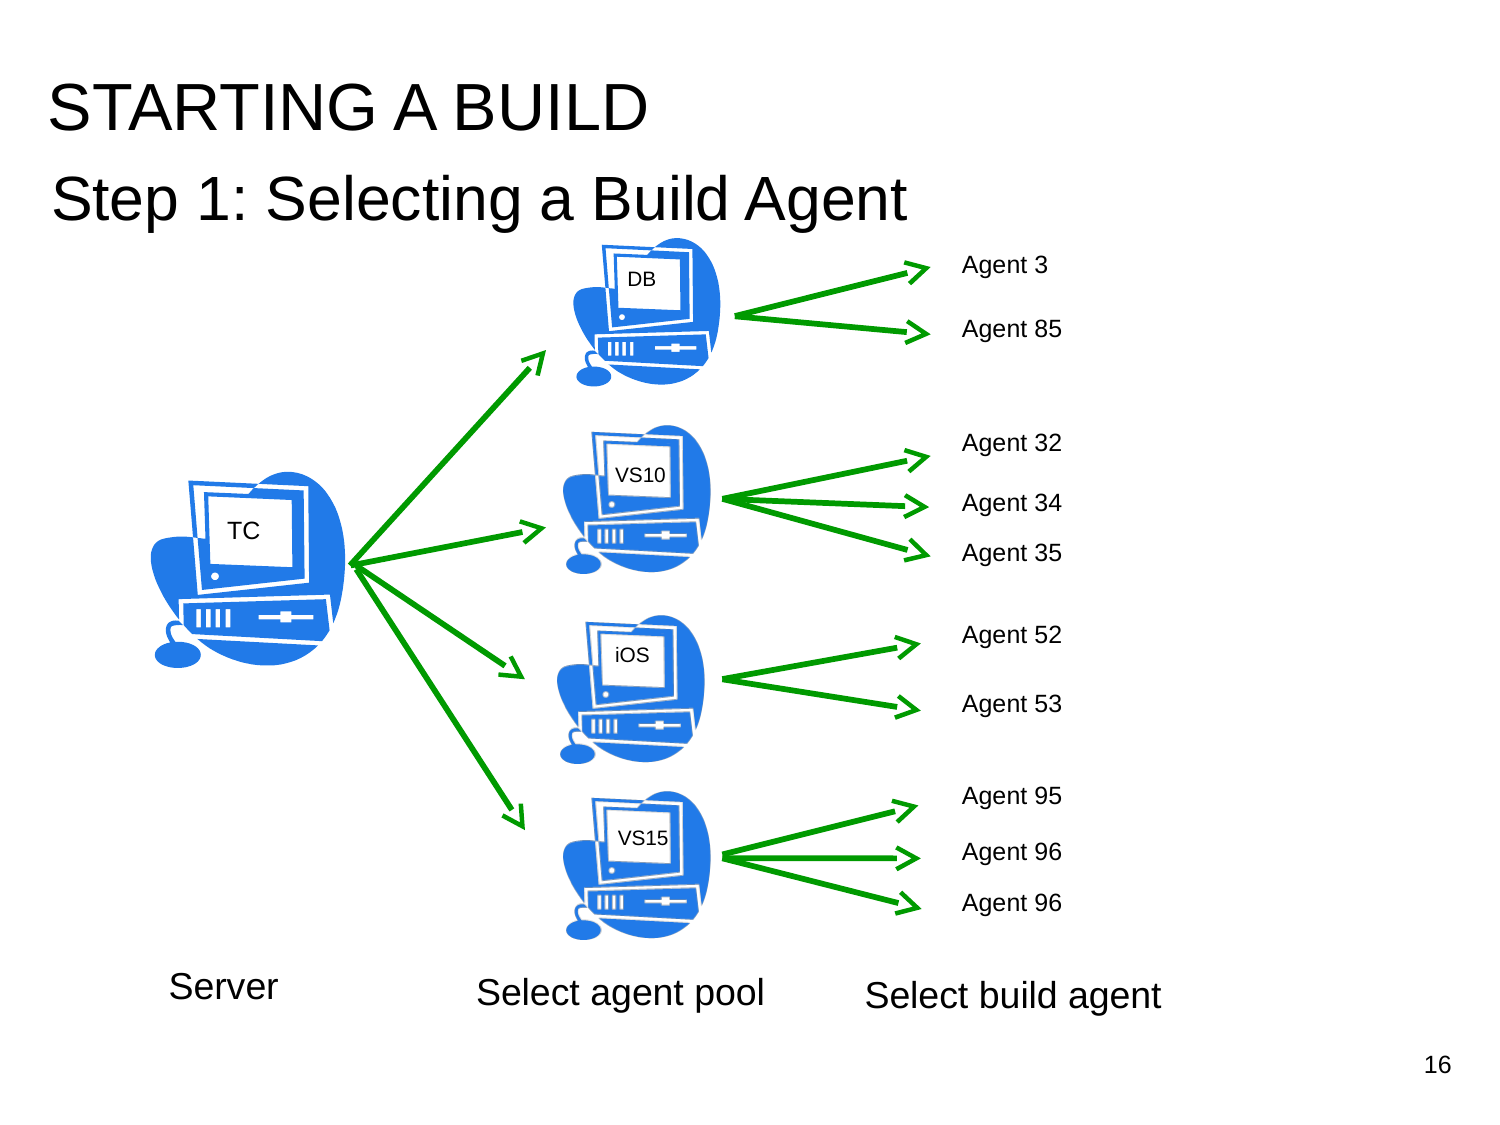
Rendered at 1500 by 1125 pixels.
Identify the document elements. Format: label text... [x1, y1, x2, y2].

text_box Agent 96 [947, 879, 1185, 925]
text_box VS15 [603, 817, 694, 858]
text_box VS10 [600, 454, 714, 494]
picture [562, 424, 714, 574]
text_box Agent 96 [947, 827, 1185, 873]
picture [572, 237, 724, 387]
text_box Agent 52 [947, 611, 1185, 657]
text_box Agent 85 [947, 304, 1185, 350]
text_box Select agent pool [461, 960, 787, 1021]
picture [150, 470, 350, 668]
slide_number <number> [1325, 1047, 1452, 1080]
text_box TC [212, 507, 288, 552]
picture [556, 614, 708, 764]
list Step 1: Selecting a Build Agent [48, 150, 1452, 241]
text_box Select build agent [849, 963, 1238, 1024]
text_box Agent 3 [947, 241, 1185, 287]
title Starting a build [48, 57, 1452, 150]
text_box Agent 35 [947, 529, 1185, 575]
text_box Agent 95 [947, 772, 1185, 817]
text_box DB [612, 258, 685, 298]
text_box Agent 34 [947, 479, 1185, 525]
text_box Server [153, 954, 357, 1015]
picture [562, 790, 714, 940]
text_box Agent 32 [947, 418, 1185, 464]
text_box Agent 53 [947, 680, 1185, 726]
